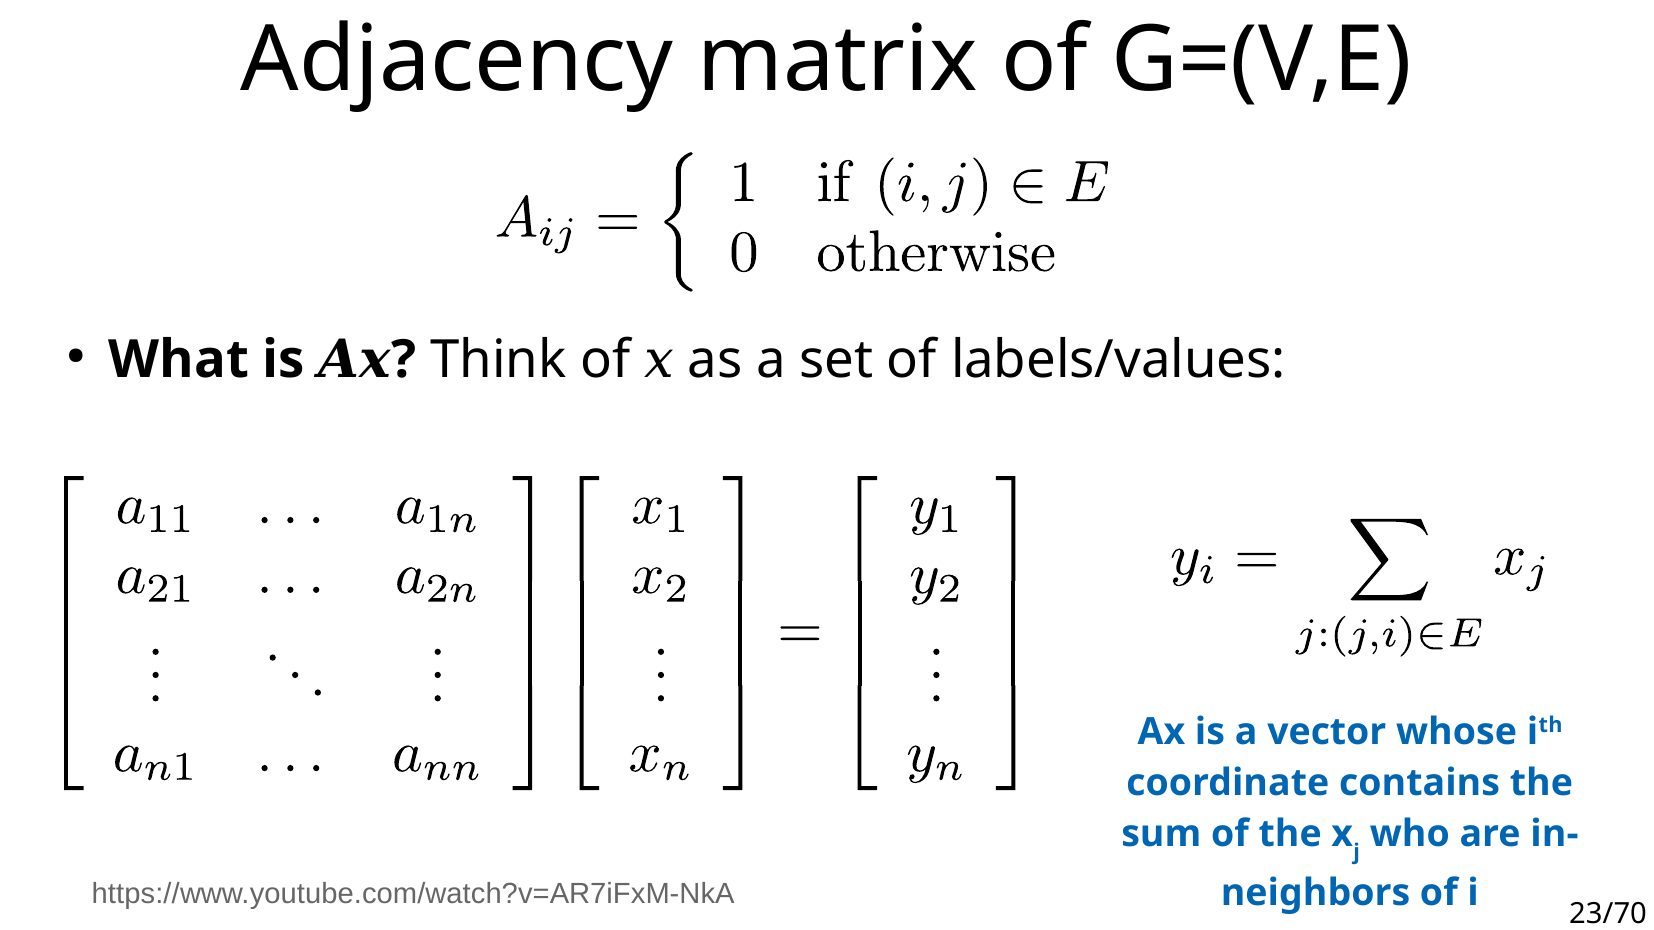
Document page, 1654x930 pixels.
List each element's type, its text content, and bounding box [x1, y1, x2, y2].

title Adjacency matrix of G=(V,E) [82, 0, 1571, 120]
text_box [494, 152, 1111, 292]
list What is Ax? Think of x as a set of labels/values: [52, 320, 1541, 436]
text_box [1170, 513, 1549, 657]
text_box https://www.youtube.com/watch?v=AR7iFxM-NkA [76, 870, 931, 921]
text_box [45, 476, 1035, 791]
text_box Ax is a vector whose ith coordinate contains the sum of the xj who are in-neighbors of i [1095, 697, 1606, 884]
